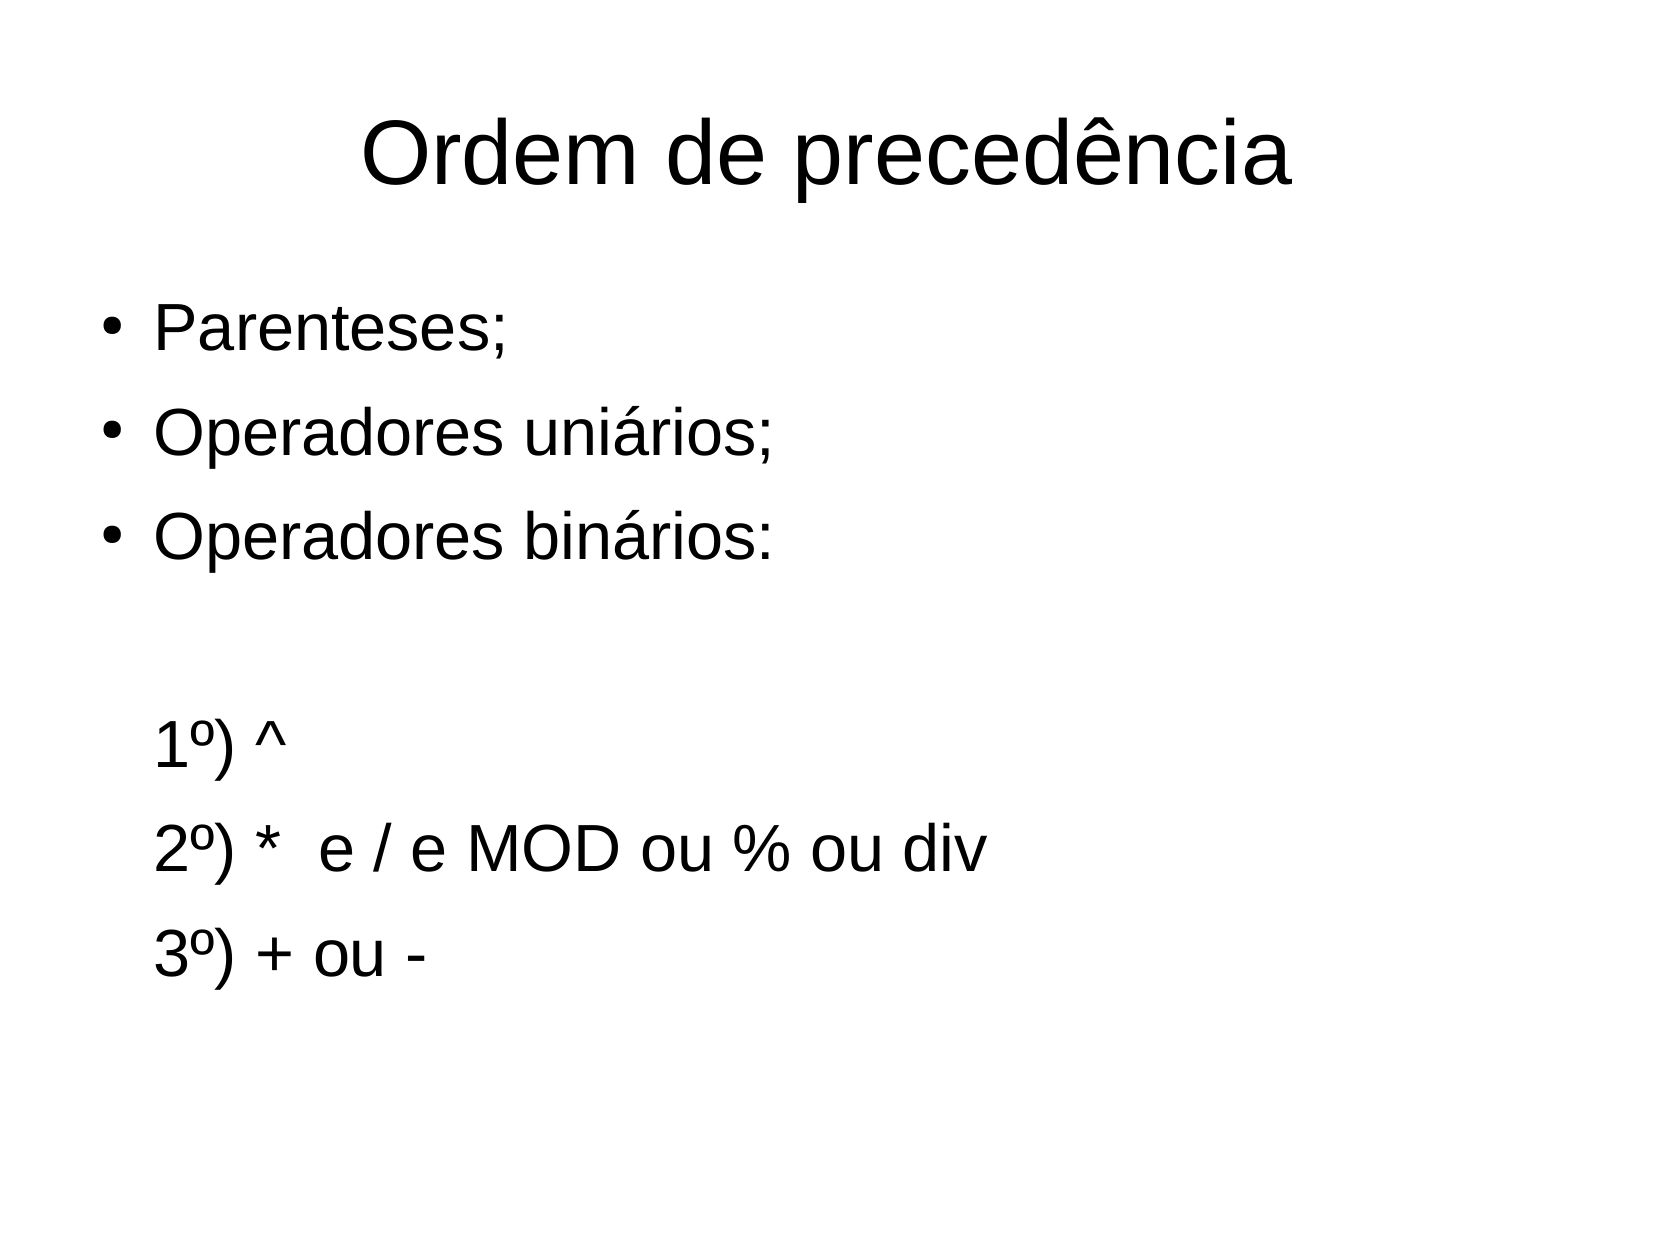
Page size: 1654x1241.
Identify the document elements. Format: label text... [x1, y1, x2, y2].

list Parenteses; Operadores uniários; Operadores binários: 1º) ^ 2º) * e / e MOD ou % ou div 3º) + ou - [82, 290, 1571, 1109]
title Ordem de precedência [82, 49, 1571, 257]
